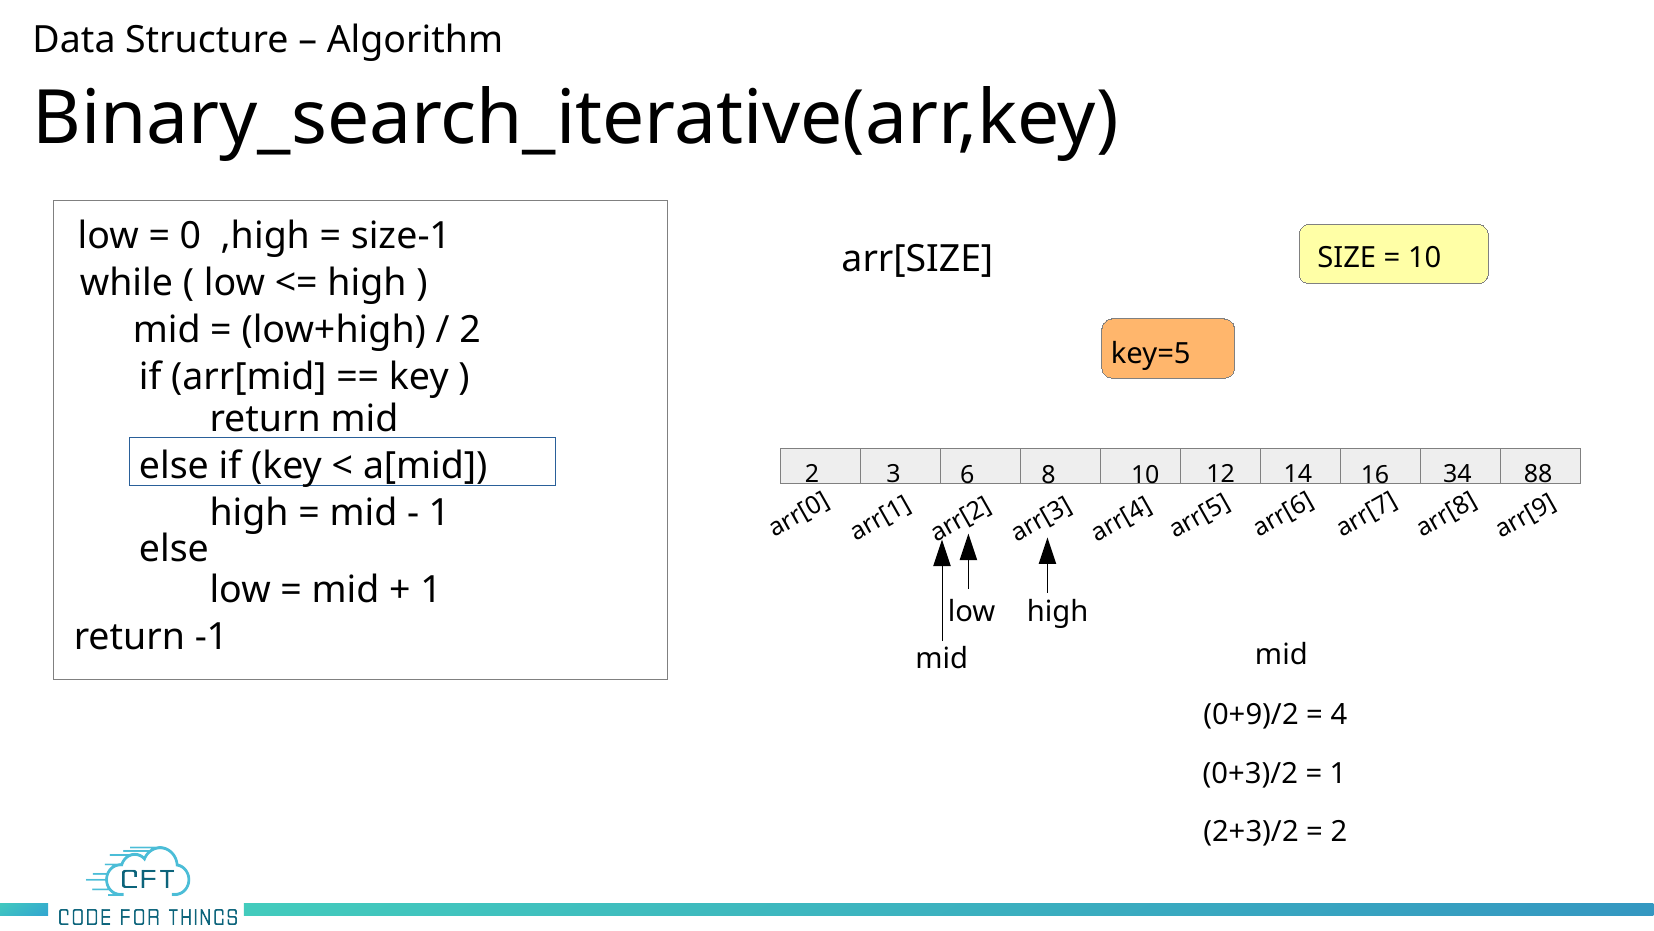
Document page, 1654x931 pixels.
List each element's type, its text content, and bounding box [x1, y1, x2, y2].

text_box [1254, 448, 1269, 484]
text_box 14 [1269, 448, 1331, 500]
text_box [53, 200, 668, 680]
text_box 10 [1116, 449, 1181, 494]
text_box [925, 448, 1191, 484]
text_box arr[5] [1151, 484, 1267, 556]
text_box SIZE = 10 [1302, 228, 1483, 278]
text_box while ( low <= high ) [64, 260, 514, 307]
text_box key=5 [1096, 324, 1241, 409]
title Data Structure – Algorithm Binary_search_iterative(arr,key) [32, 0, 1595, 199]
text_box 6 [945, 449, 1007, 494]
text_box [844, 448, 871, 484]
text_box [1103, 318, 1234, 324]
text_box low = mid + 1 [194, 555, 621, 614]
text_box [1491, 448, 1509, 484]
text_box mid [1240, 625, 1335, 685]
text_box arr[1] [826, 485, 935, 562]
text_box arr[7] [1318, 498, 1428, 562]
text_box (0+9)/2 = 4 [1181, 685, 1395, 745]
text_box return -1 [59, 602, 290, 662]
text_box low = 0 ,high = size-1 [53, 200, 609, 260]
text_box arr[3] [986, 491, 1104, 568]
text_box mid [900, 629, 991, 739]
text_box mid = (low+high) / 2 [118, 295, 603, 354]
text_box else if (key < a[mid]) [124, 431, 621, 490]
text_box arr[8] [1399, 484, 1503, 559]
text_box [780, 448, 790, 484]
picture [59, 846, 237, 925]
text_box 12 [1191, 448, 1254, 493]
text_box 16 [1346, 449, 1420, 501]
text_box arr[0] [744, 484, 857, 558]
text_box [1331, 448, 1428, 484]
text_box high = mid - 1 [194, 478, 621, 537]
text_box 8 [1026, 449, 1089, 494]
text_box low [933, 582, 1028, 632]
text_box else [124, 513, 243, 573]
text_box 3 [871, 448, 925, 493]
text_box 34 [1428, 448, 1491, 500]
text_box arr[9] [1471, 456, 1602, 560]
text_box [1571, 448, 1581, 461]
text_box arr[2] [906, 488, 1016, 563]
text_box 2 [790, 448, 844, 493]
text_box arr[4] [1074, 492, 1179, 562]
text_box arr[6] [1232, 484, 1362, 562]
text_box if (arr[mid] == key ) [124, 342, 550, 401]
text_box arr[SIZE] [826, 224, 1040, 291]
text_box (2+3)/2 = 2 [1181, 803, 1395, 862]
text_box 88 [1509, 448, 1571, 500]
text_box return mid [194, 383, 443, 443]
text_box high [1028, 582, 1111, 632]
text_box [1299, 224, 1489, 284]
text_box (0+3)/2 = 1 [1180, 744, 1394, 804]
